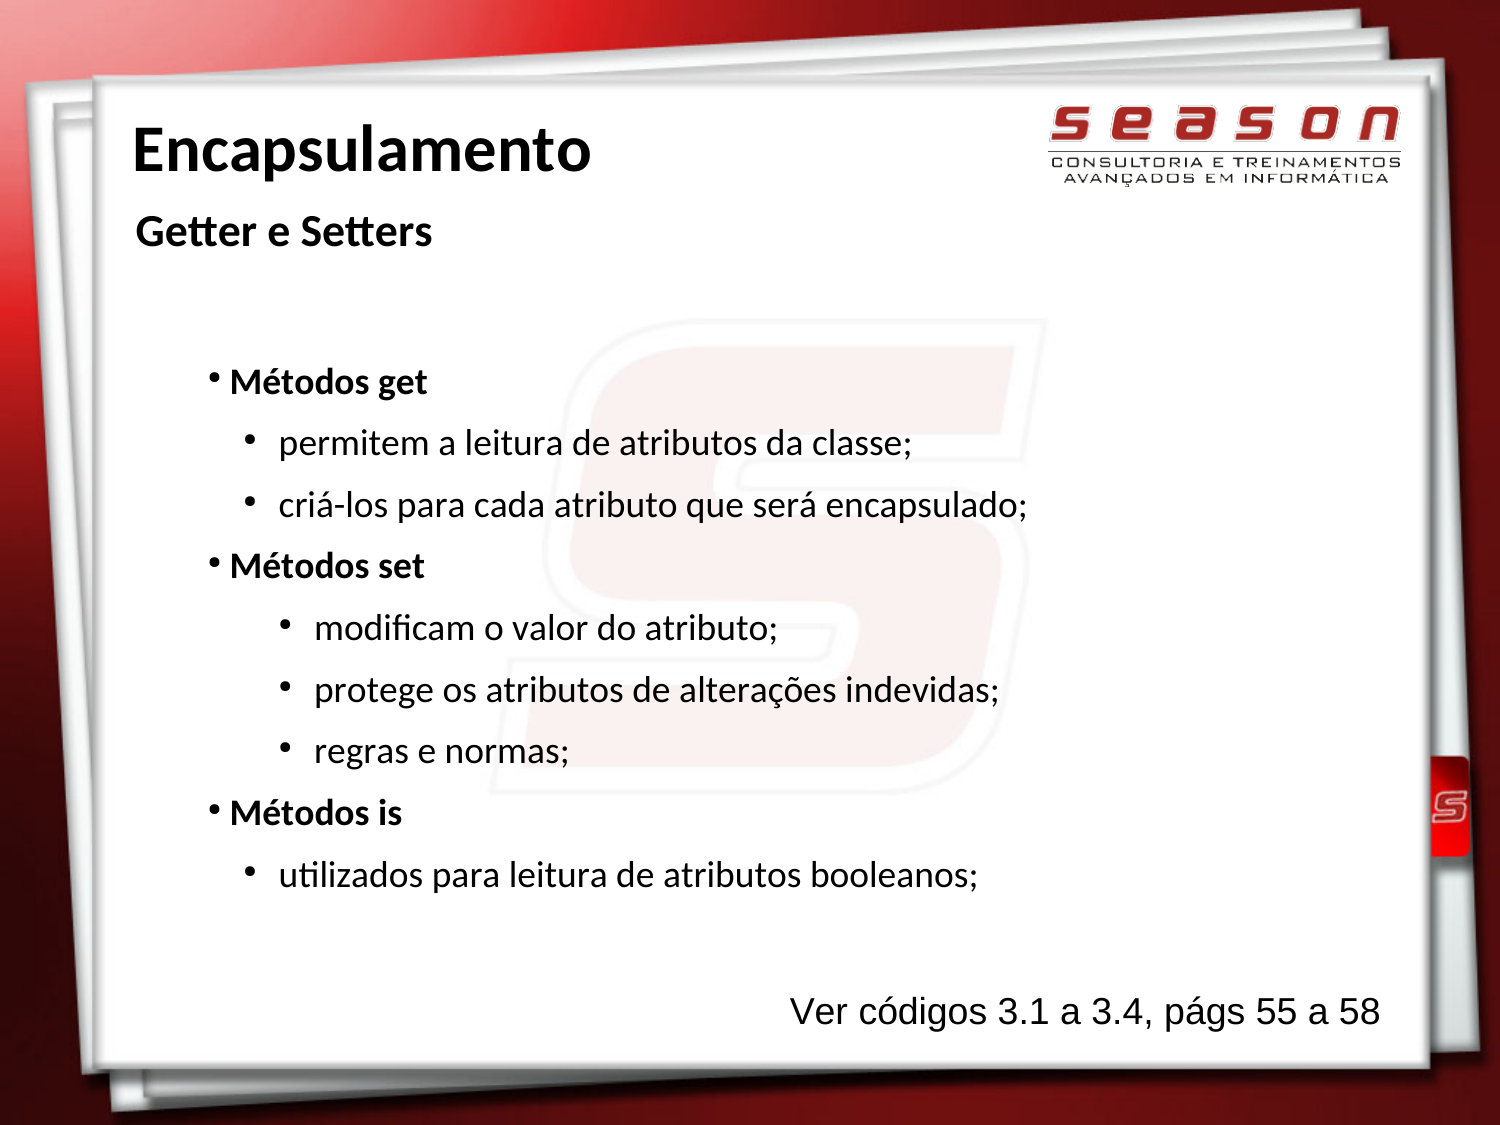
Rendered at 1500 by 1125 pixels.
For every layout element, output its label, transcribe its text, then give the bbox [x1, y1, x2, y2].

text_box Ver códigos 3.1 a 3.4, págs 55 a 58 [708, 979, 1396, 1040]
title Encapsulamento [118, 33, 1394, 257]
picture [0, 0, 1500, 1125]
text_box Métodos get permitem a leitura de atributos da classe; criá-los para cada atributo que será encapsulado; Métodos set modificam o valor do atributo; protege os atributos de alterações indevidas; regras e normas; Métodos is utilizados para leitura de atributos booleanos; [207, 356, 1328, 895]
text_box Getter e Setters [119, 200, 1240, 256]
